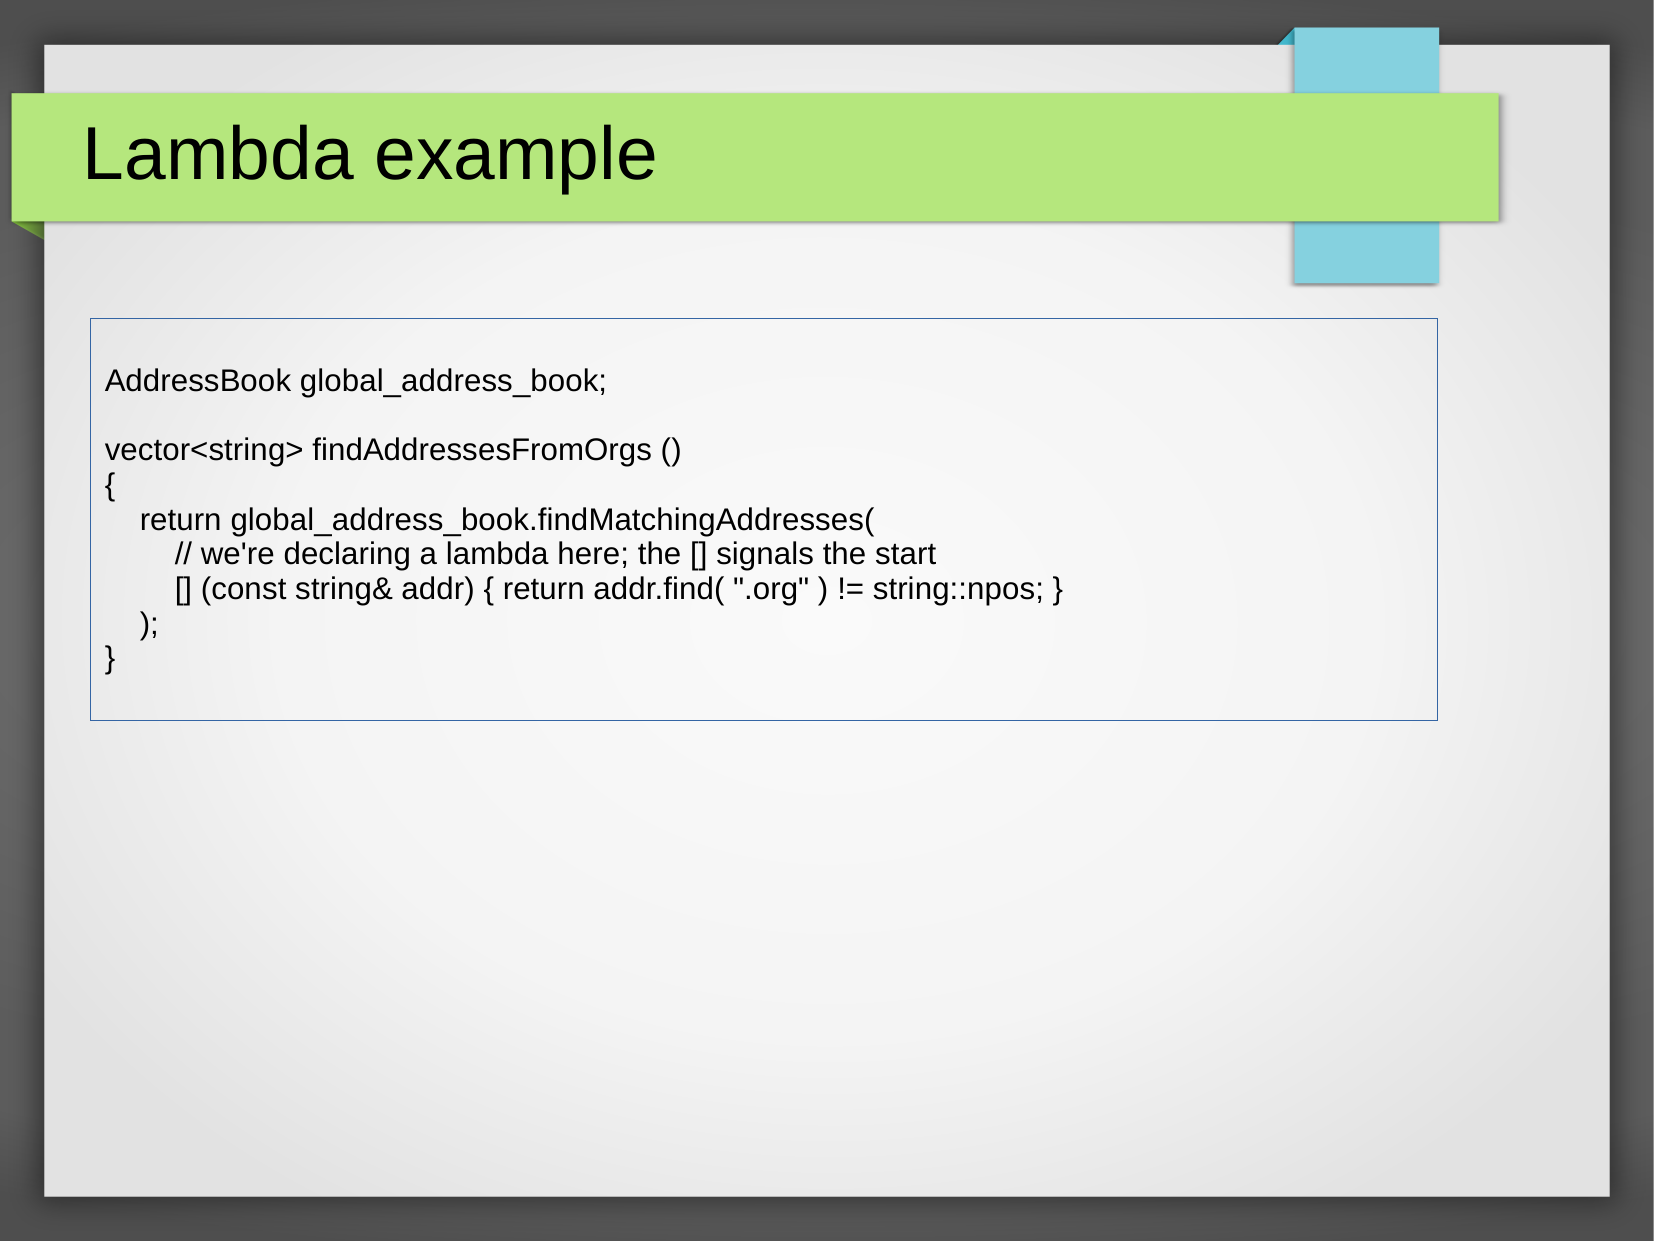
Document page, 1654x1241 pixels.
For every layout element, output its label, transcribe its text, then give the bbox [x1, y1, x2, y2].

title Lambda example [82, 94, 1264, 213]
picture [0, 0, 1654, 1241]
text_box AddressBook global_address_book; vector<string> findAddressesFromOrgs () { return global_address_book.findMatchingAddresses( // we're declaring a lambda here; the [] signals the start [] (const string& addr) { return addr.find( ".org" ) != string::npos; } ); } [90, 318, 1438, 721]
